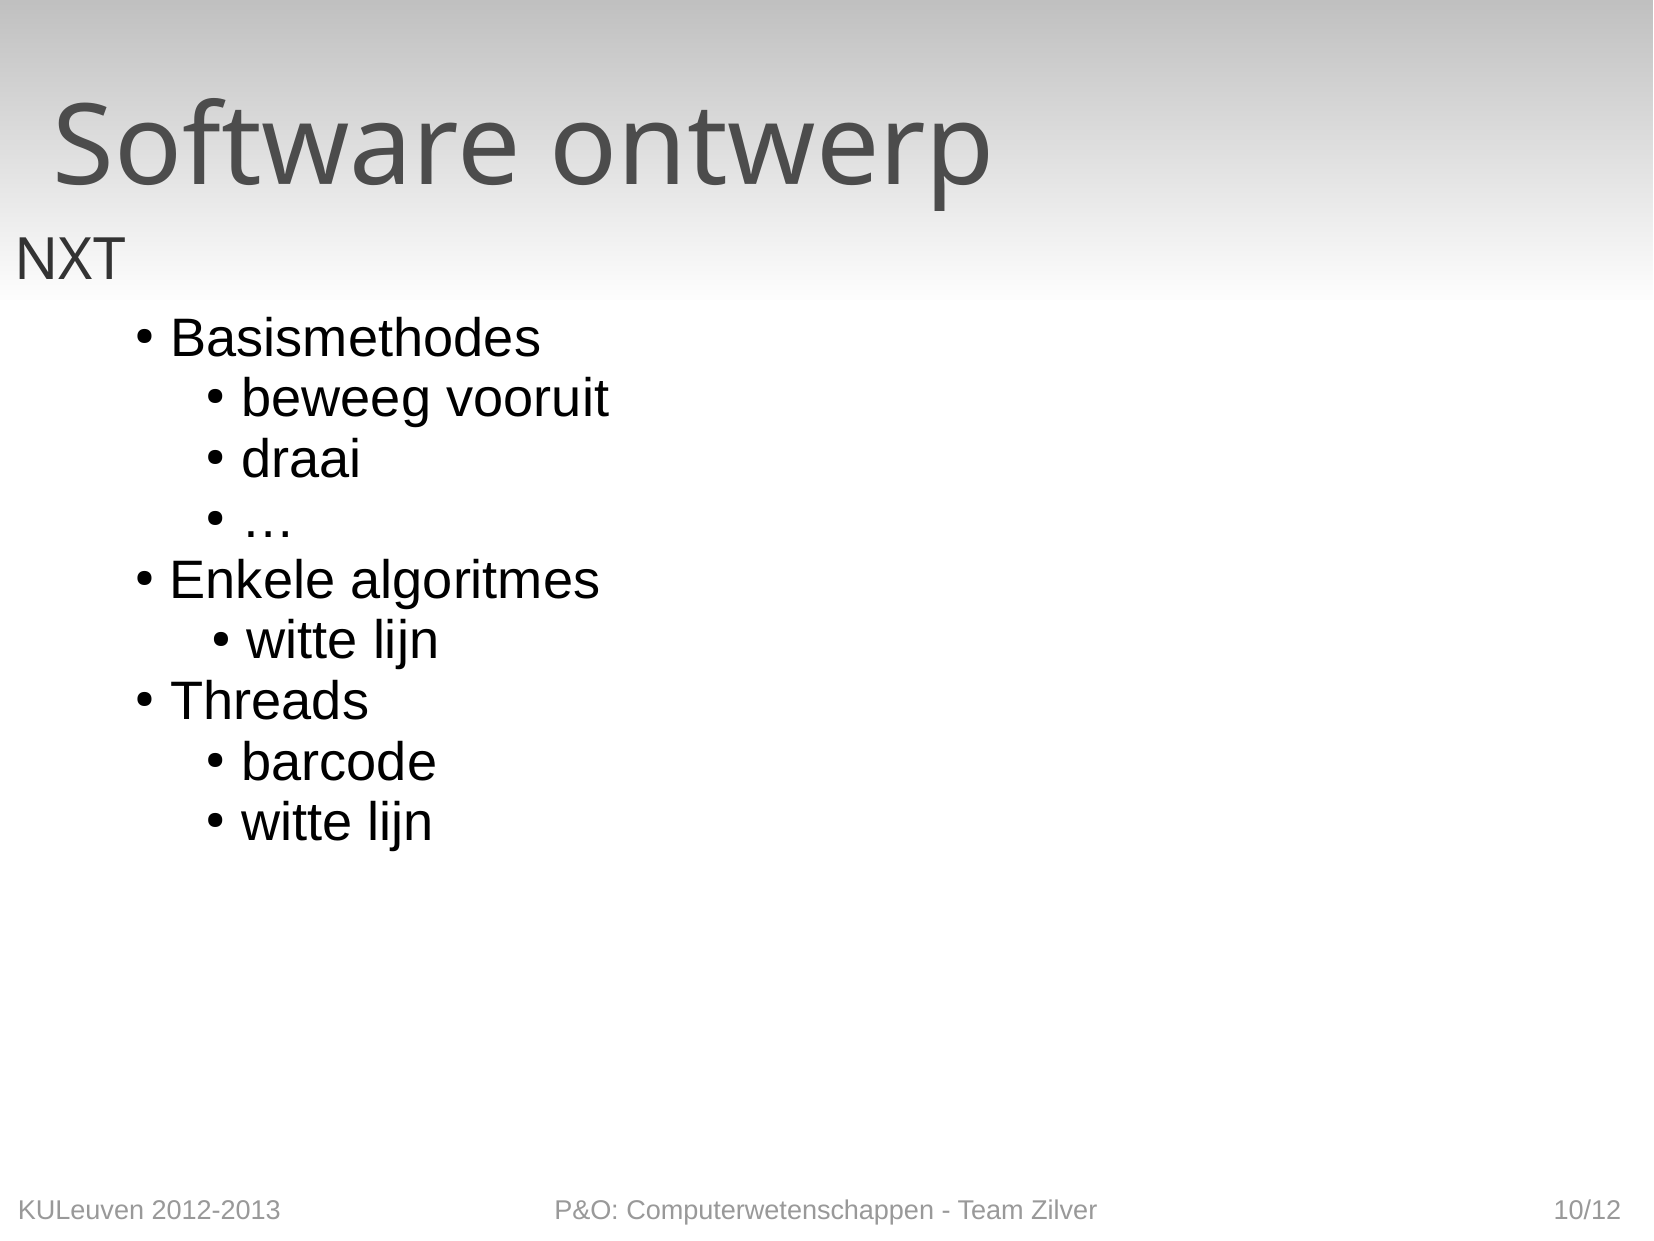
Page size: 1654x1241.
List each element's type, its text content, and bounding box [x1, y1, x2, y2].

text_box Software ontwerp NXT [0, 0, 1653, 217]
text_box Basismethodes beweeg vooruit draai … Enkele algoritmes witte lijn Threads barcode witte lijn [120, 300, 1501, 860]
text_box KULeuven 2012-2013 P&O: Computerwetenschappen - Team Zilver <number>/12 [3, 1187, 1644, 1241]
